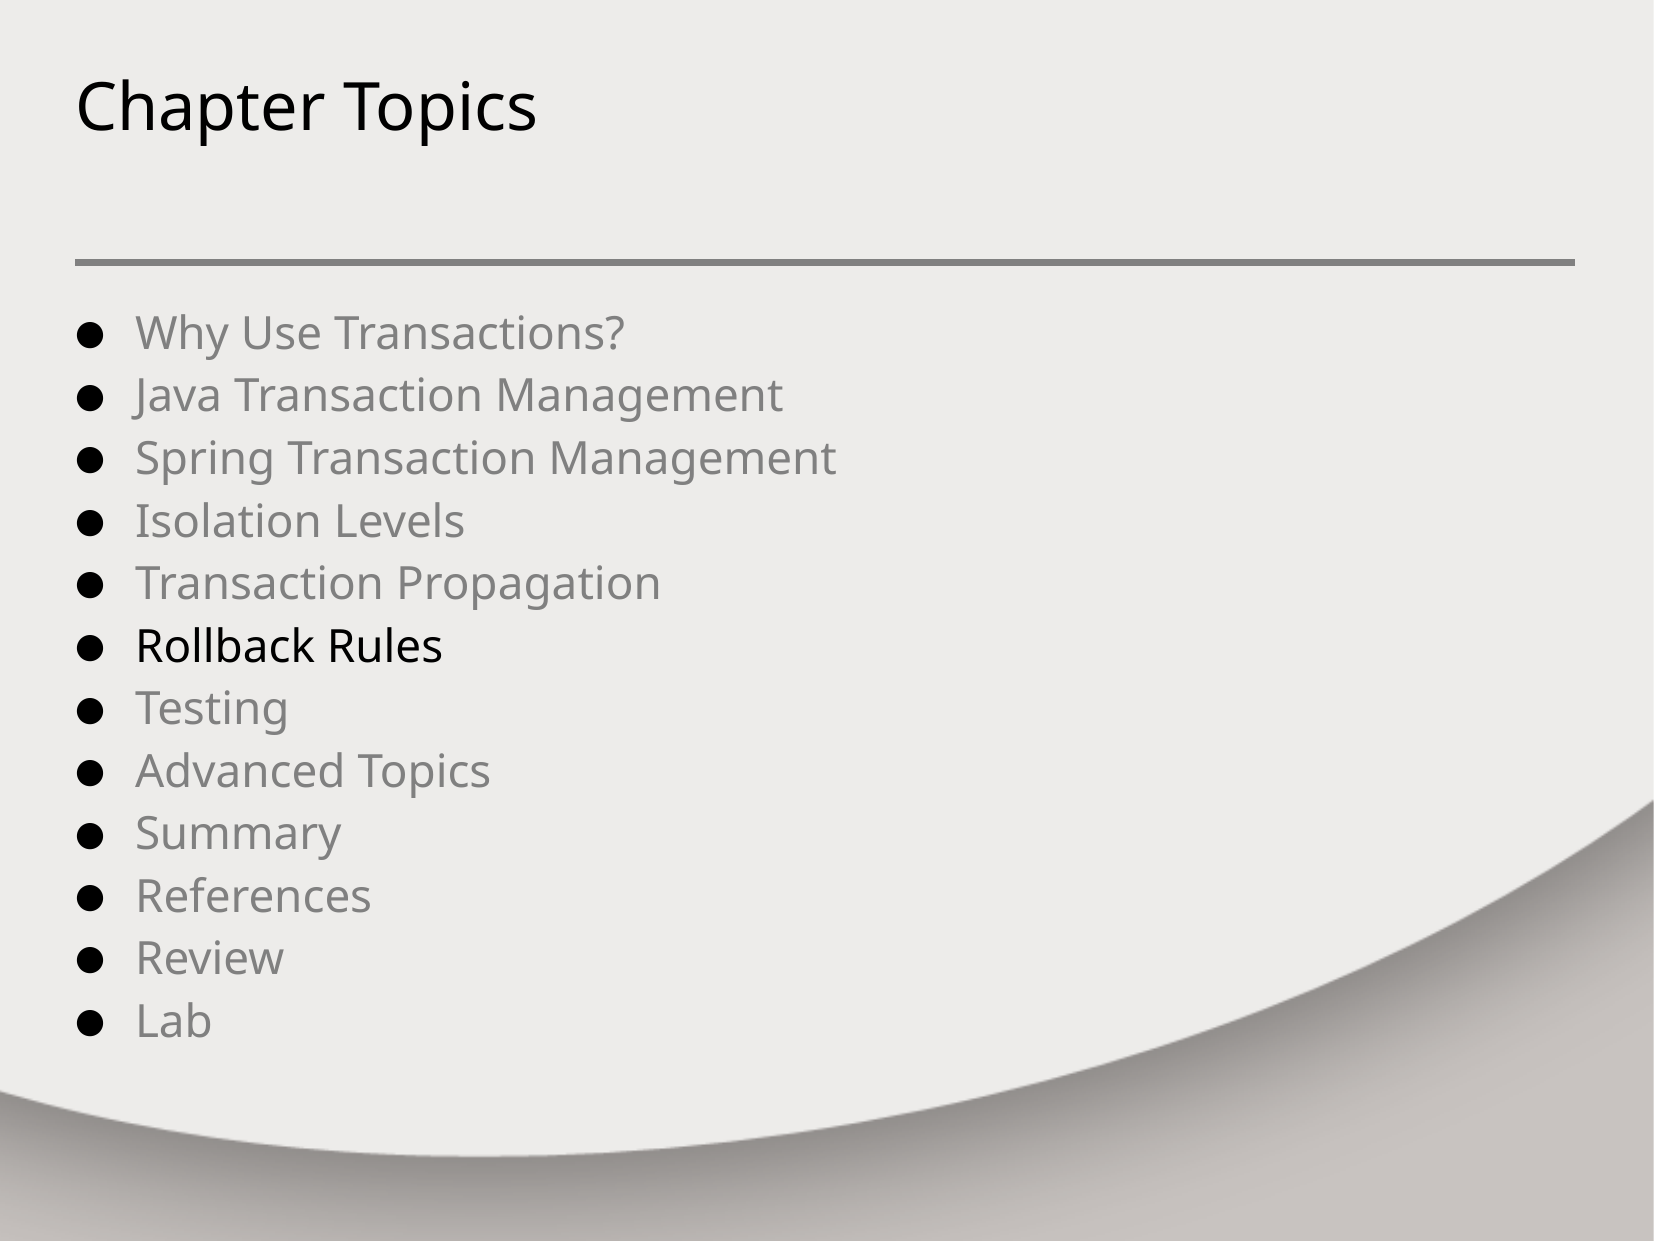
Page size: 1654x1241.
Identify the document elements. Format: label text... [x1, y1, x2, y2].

title Chapter Topics [75, 75, 1576, 226]
picture [0, 0, 1654, 1241]
list Why Use Transactions? Java Transaction Management Spring Transaction Management Isolation Levels Transaction Propagation Rollback Rules Testing Advanced Topics Summary References Review Lab [75, 300, 1576, 1163]
